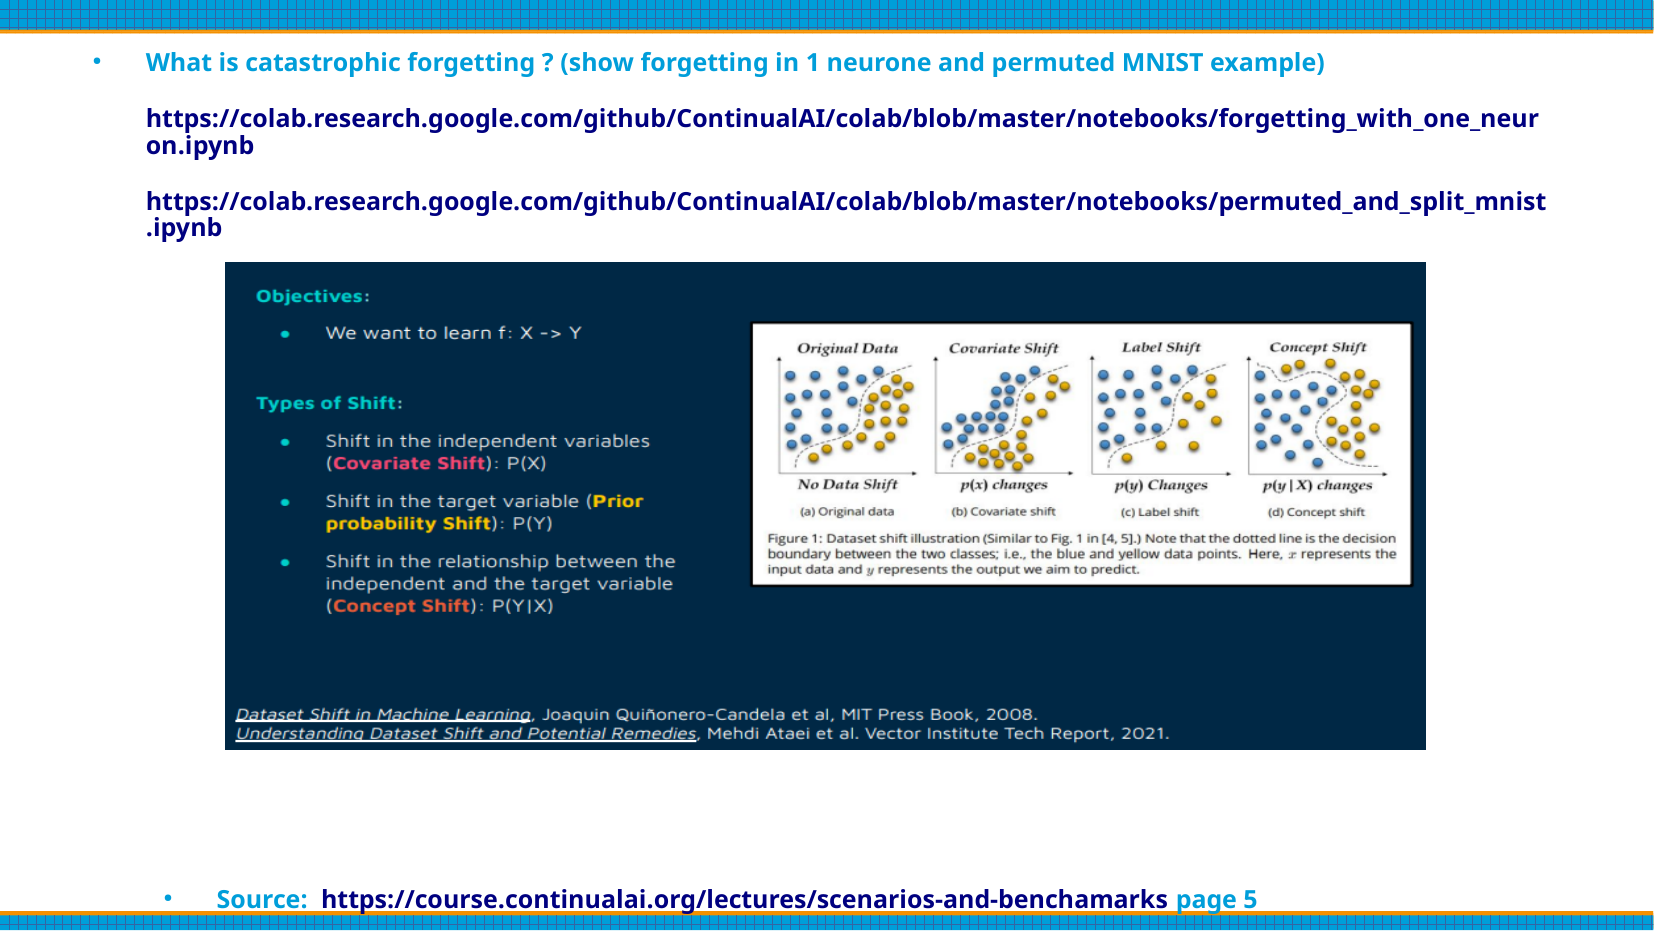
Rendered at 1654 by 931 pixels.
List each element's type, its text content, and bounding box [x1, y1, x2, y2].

picture [225, 262, 1426, 751]
subtitle What is catastrophic forgetting ? (show forgetting in 1 neurone and permuted MNIST example) https://colab.research.google.com/github/ContinualAI/colab/blob/master/notebooks/forgetting_with_one_neuron.ipynb https://colab.research.google.com/github/ContinualAI/colab/blob/master/notebooks/permuted_and_split_mnist.ipynb Source: https://course.continualai.org/lectures/scenarios-and-benchamarks page 5 [75, 44, 1552, 863]
